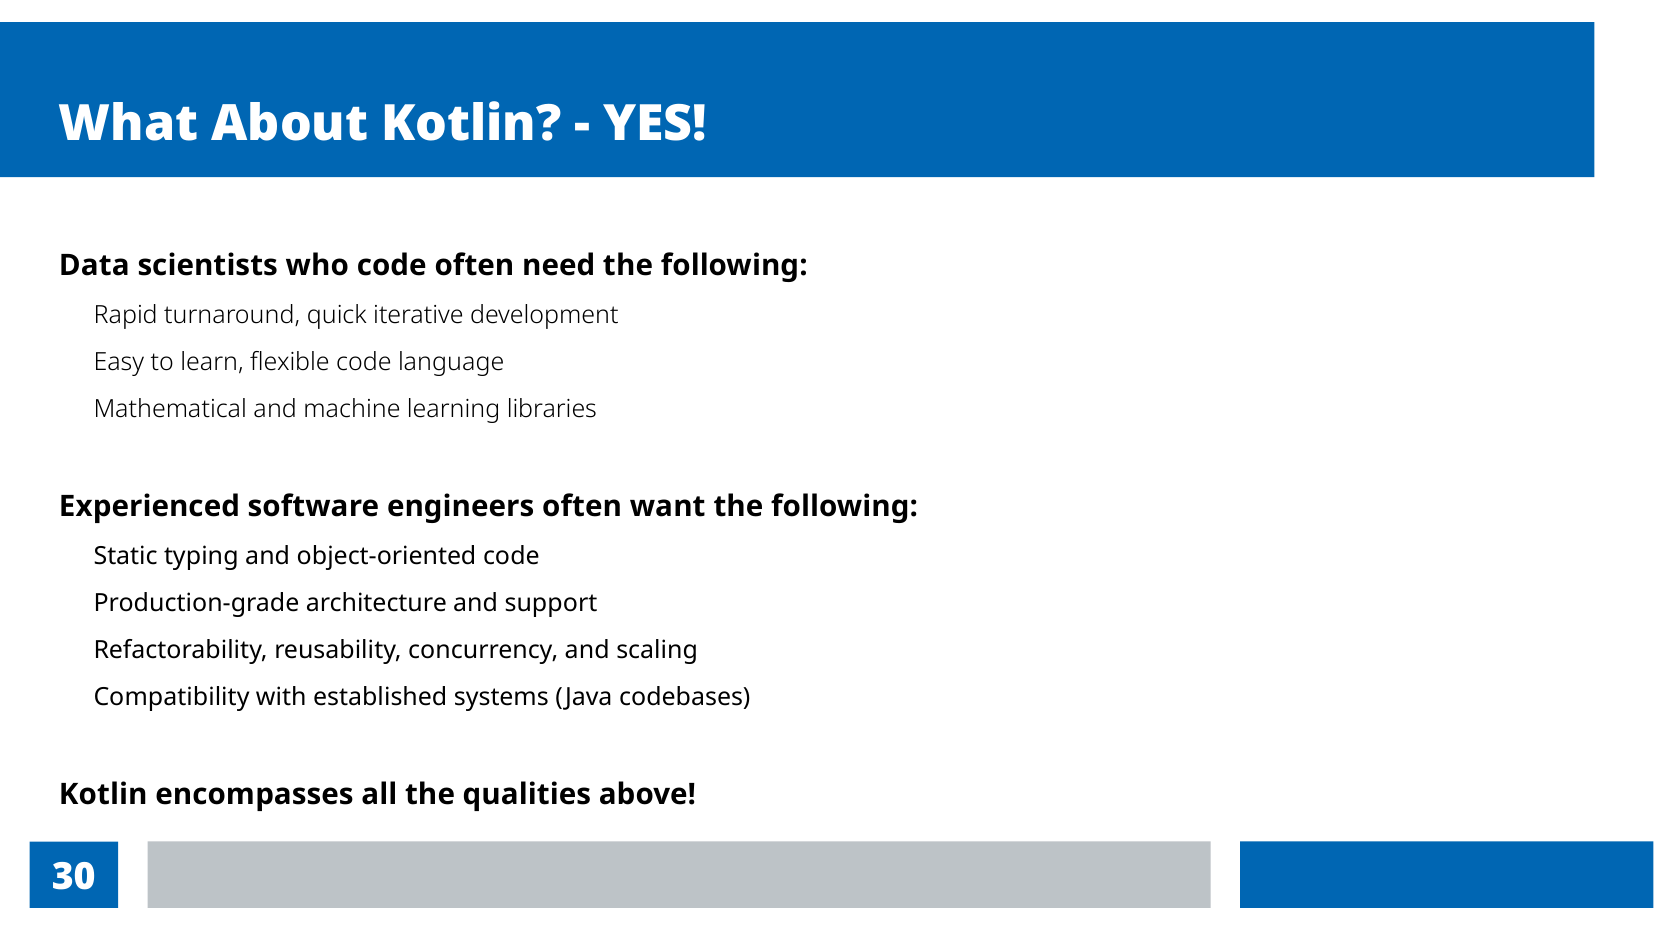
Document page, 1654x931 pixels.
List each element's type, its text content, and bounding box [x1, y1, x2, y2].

list Data scientists who code often need the following: Rapid turnaround, quick iterative development Easy to learn, flexible code language Mathematical and machine learning libraries Experienced software engineers often want the following: Static typing and object-oriented code Production-grade architecture and support Refactorability, reusability, concurrency, and scaling Compatibility with established systems (Java codebases) Kotlin encompasses all the qualities above! [59, 243, 1565, 820]
title What About Kotlin? - YES! [59, 44, 1595, 156]
